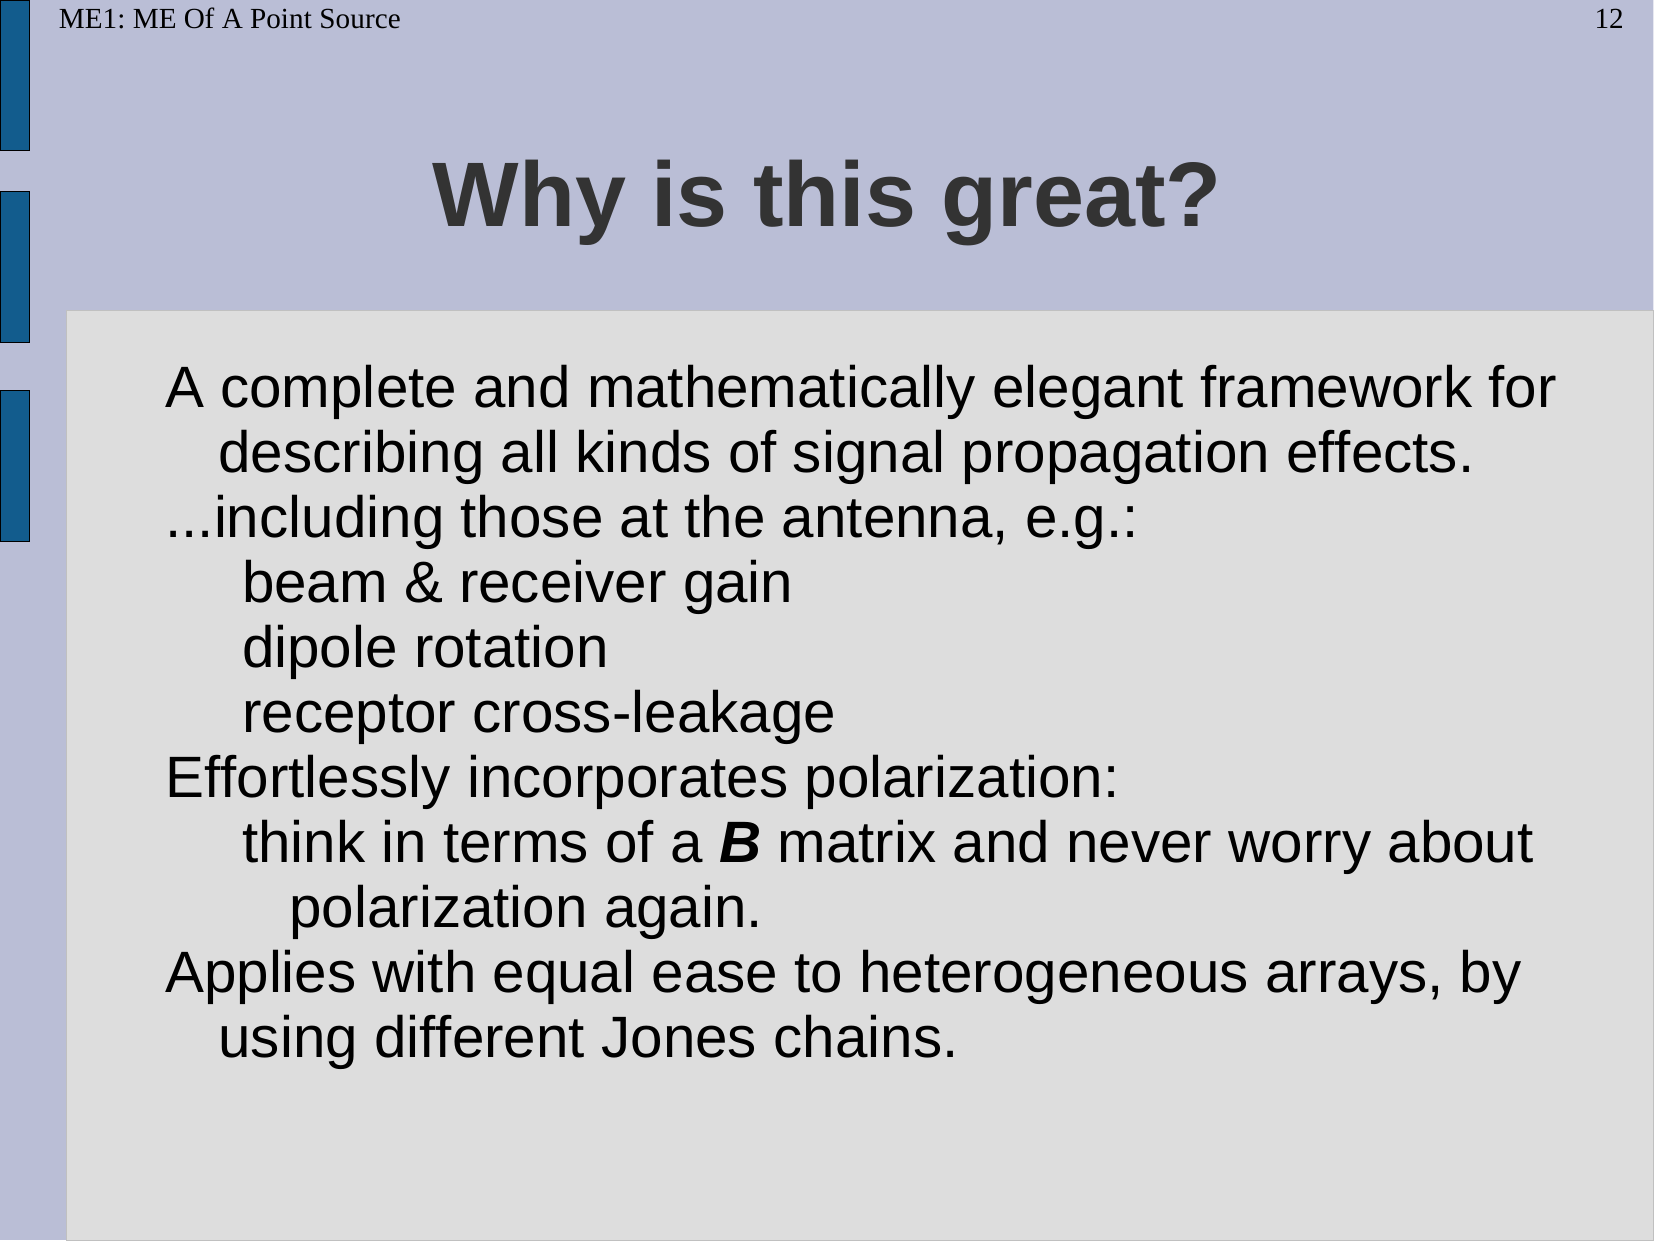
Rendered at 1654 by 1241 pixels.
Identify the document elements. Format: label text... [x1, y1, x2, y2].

title Why is this great? [121, 91, 1534, 299]
list A complete and mathematically elegant framework for describing all kinds of signal propagation effects. ...including those at the antenna, e.g.: beam & receiver gain dipole rotation receptor cross-leakage Effortlessly incorporates polarization: think in terms of a B matrix and never worry about polarization again. Applies with equal ease to heterogeneous arrays, by using different Jones chains. [147, 354, 1560, 1168]
